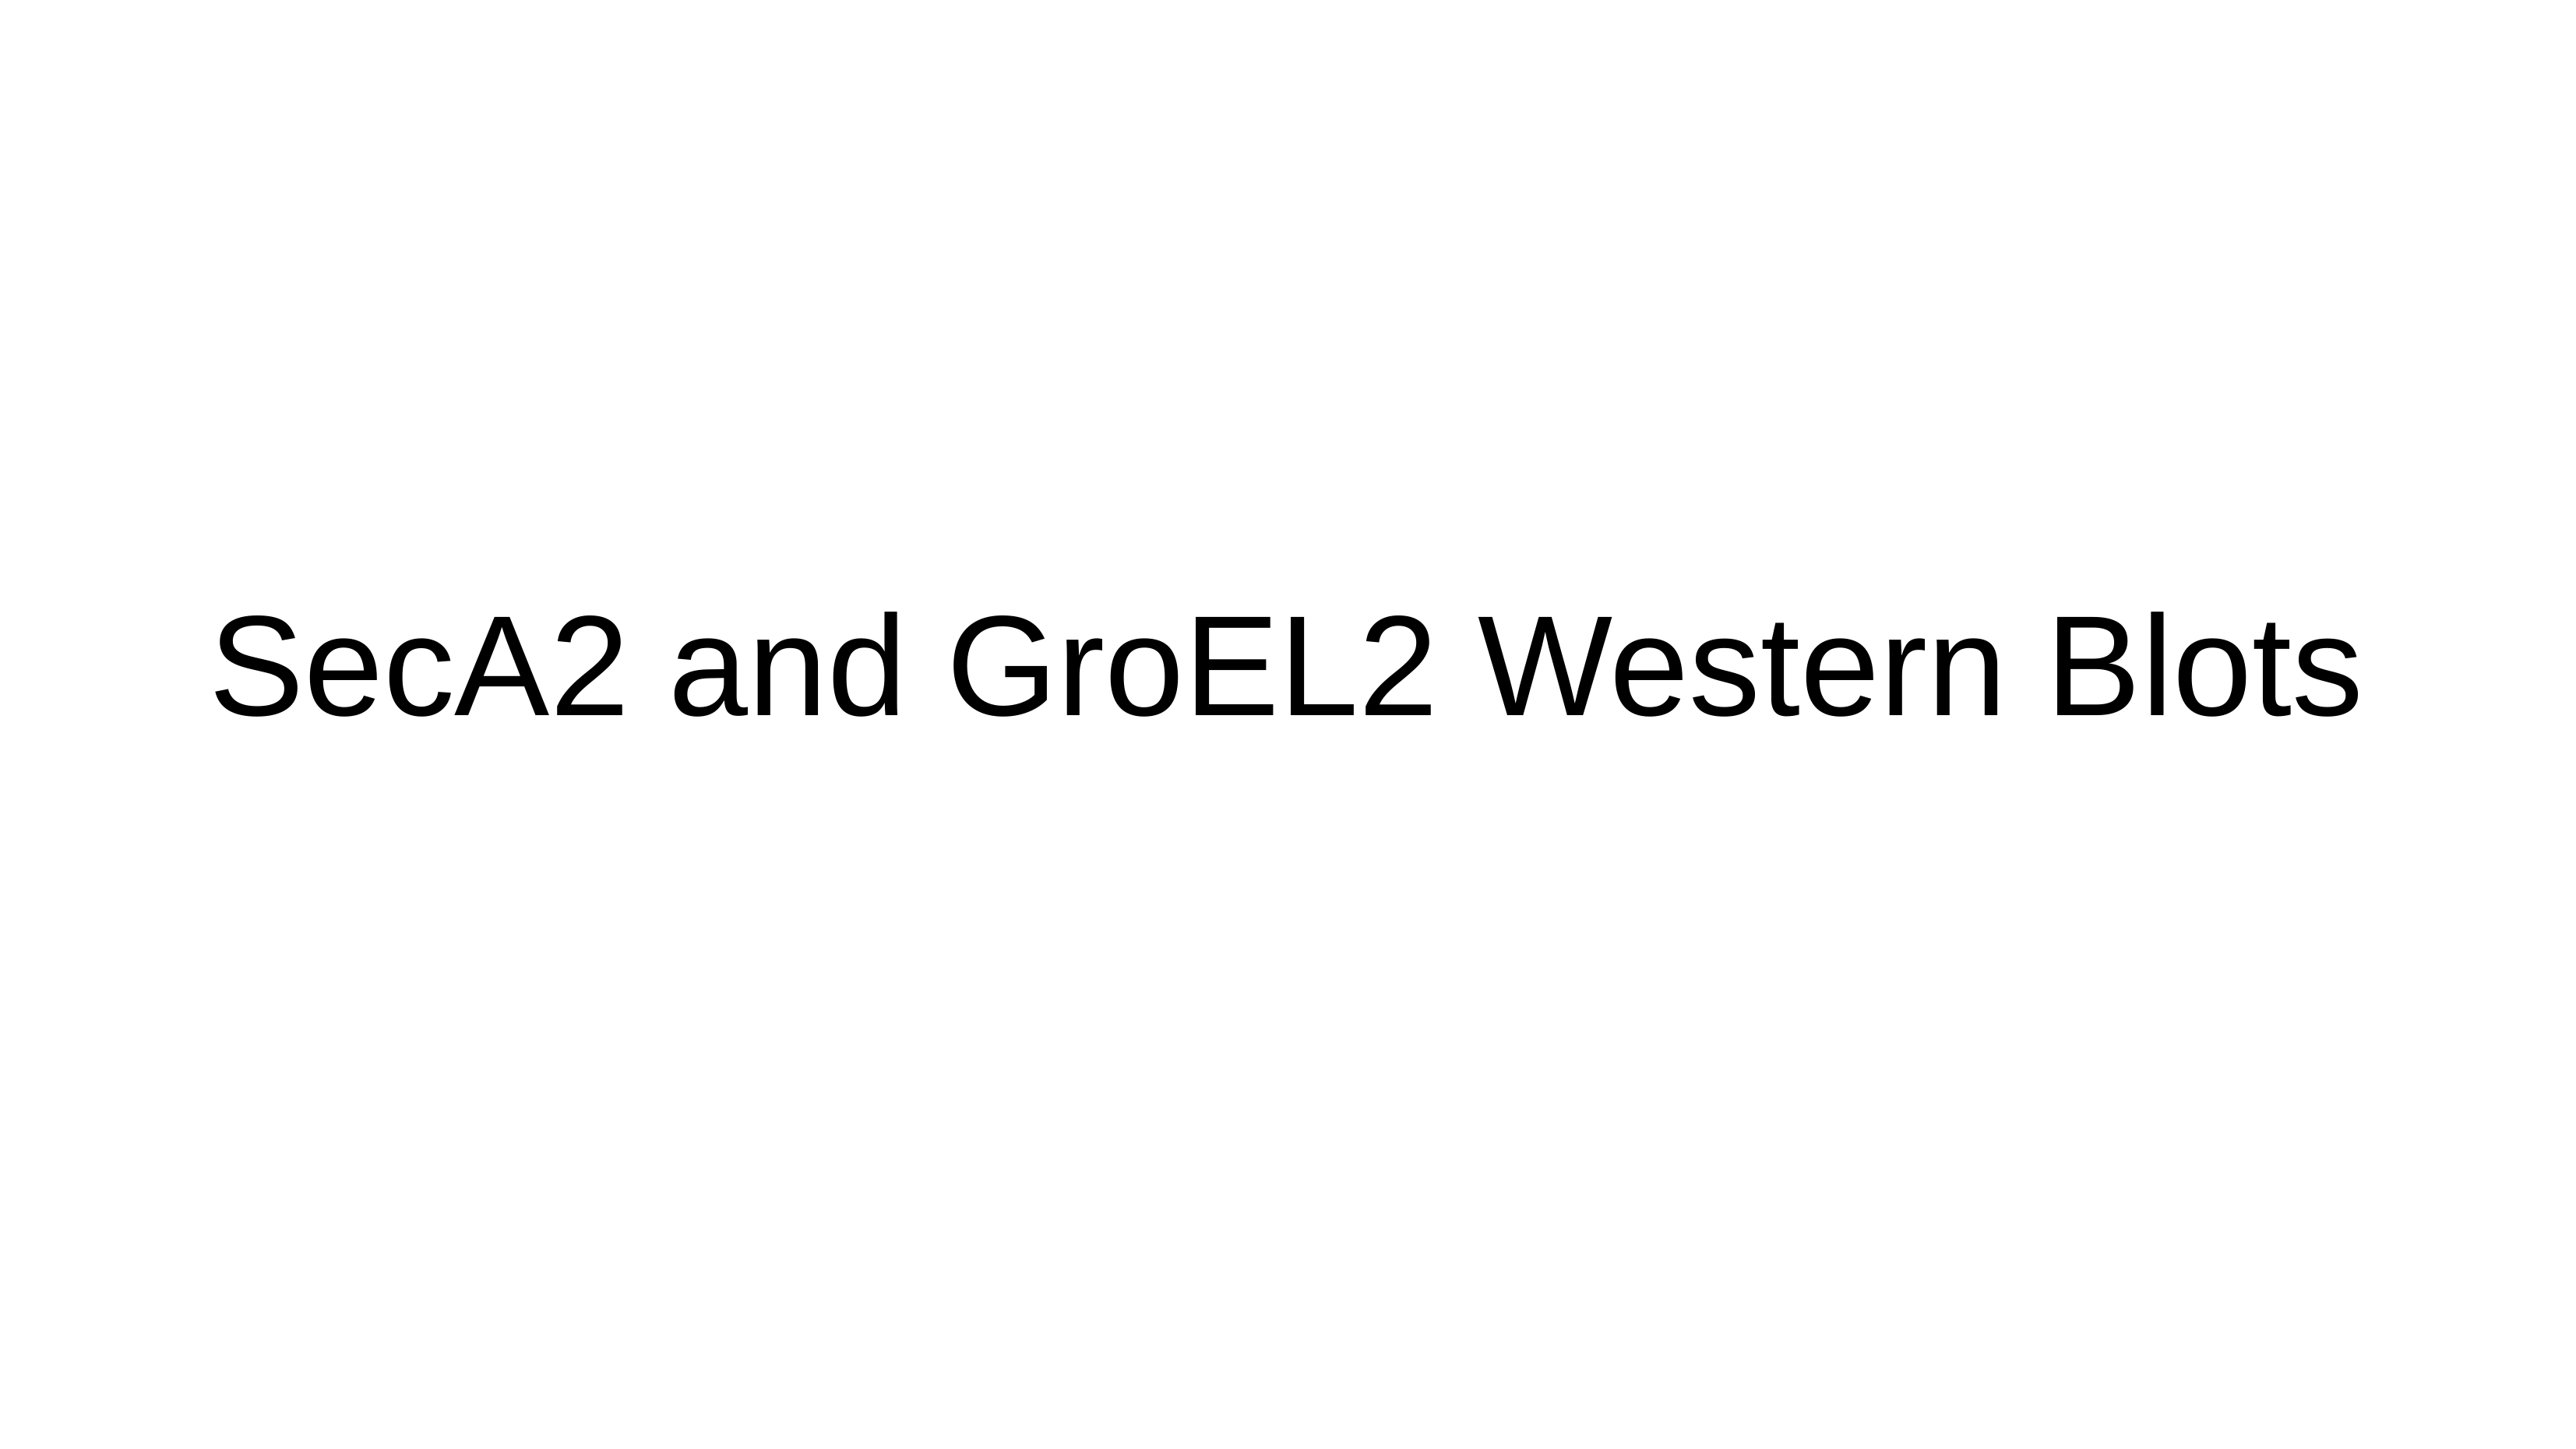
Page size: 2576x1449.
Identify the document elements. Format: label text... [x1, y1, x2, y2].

title SecA2 and GroEL2 Western Blots [129, 58, 2447, 1274]
